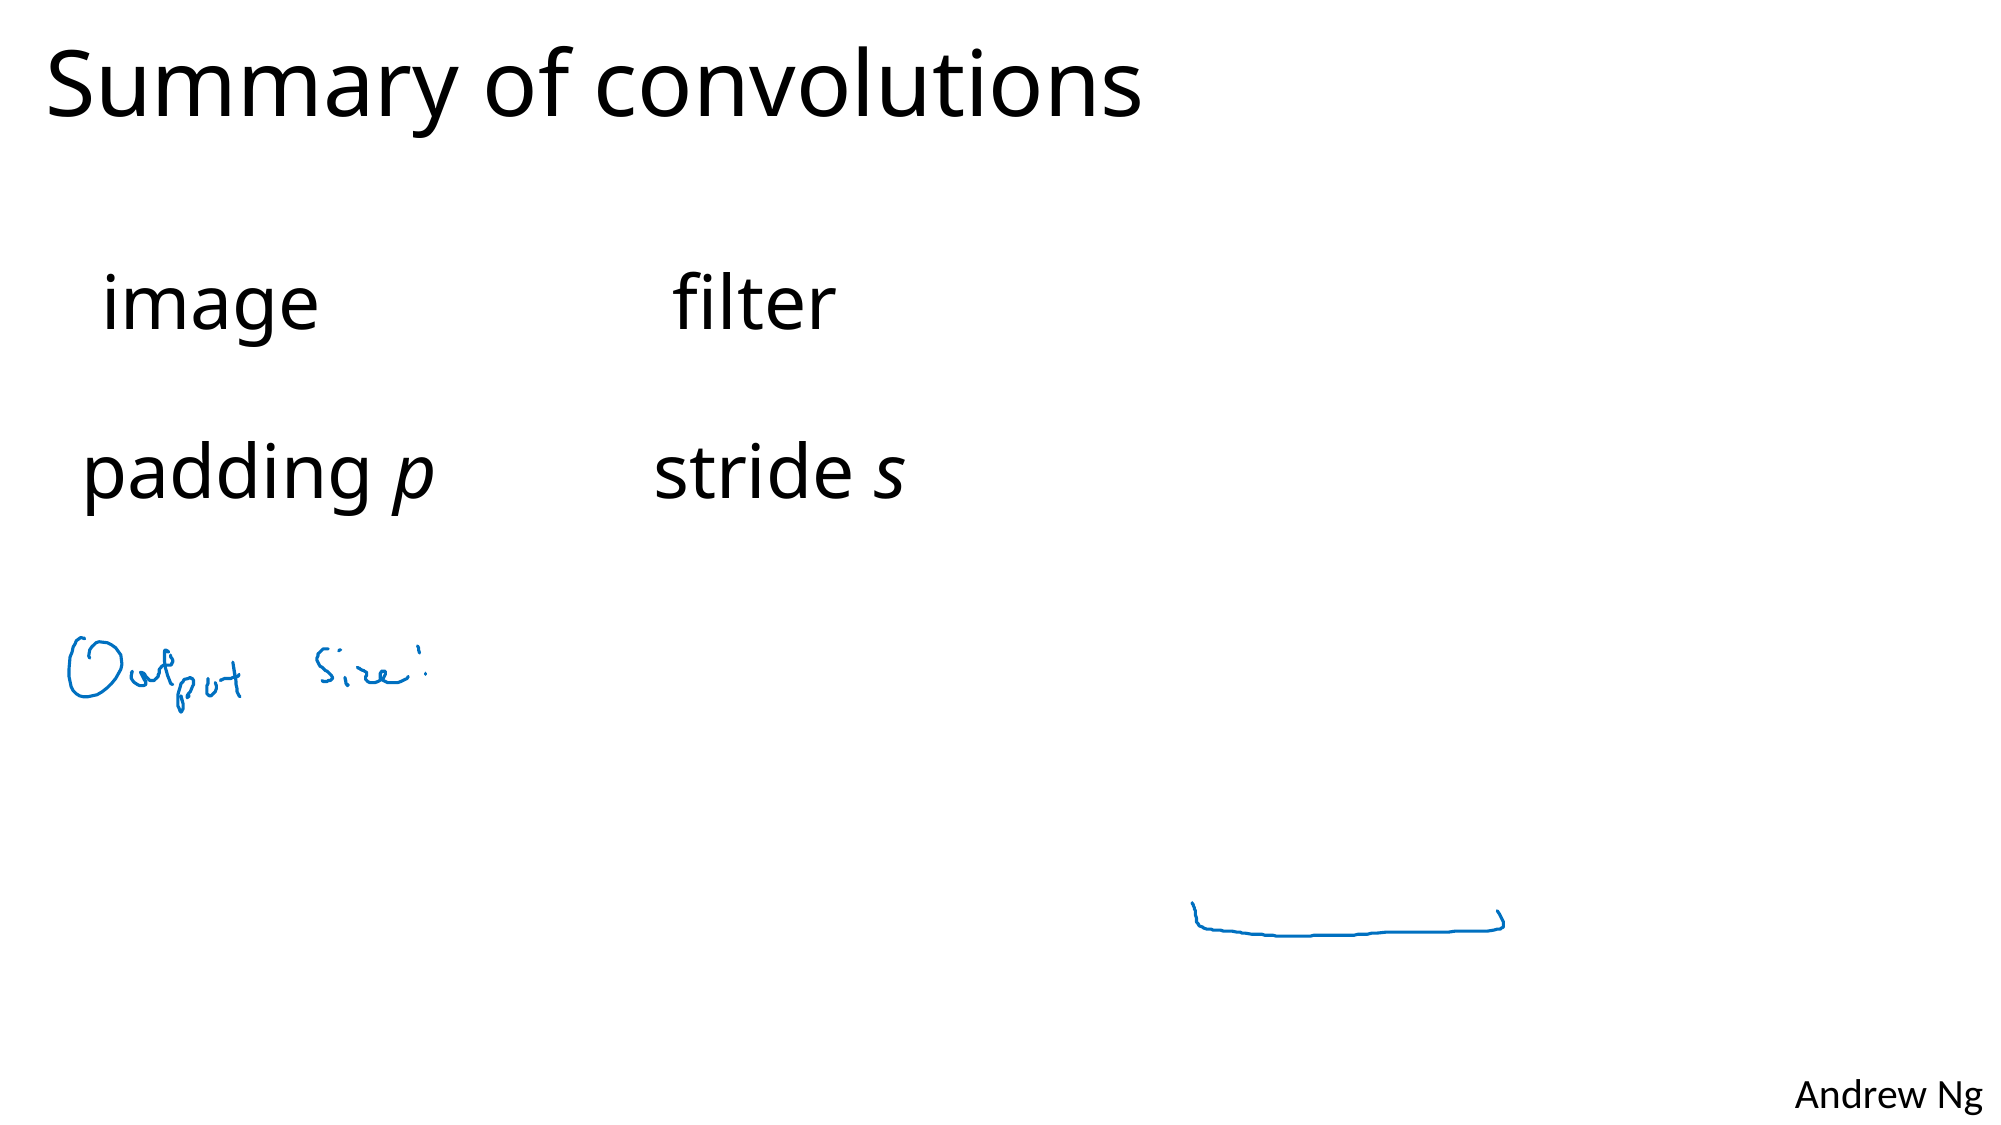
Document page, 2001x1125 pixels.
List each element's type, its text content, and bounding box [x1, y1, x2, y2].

picture [65, 634, 1507, 940]
title Summary of convolutions [30, 29, 1756, 248]
text_box padding p [67, 416, 452, 522]
text_box stride s [638, 416, 922, 522]
text_box filter [638, 247, 853, 352]
text_box image [66, 247, 336, 352]
